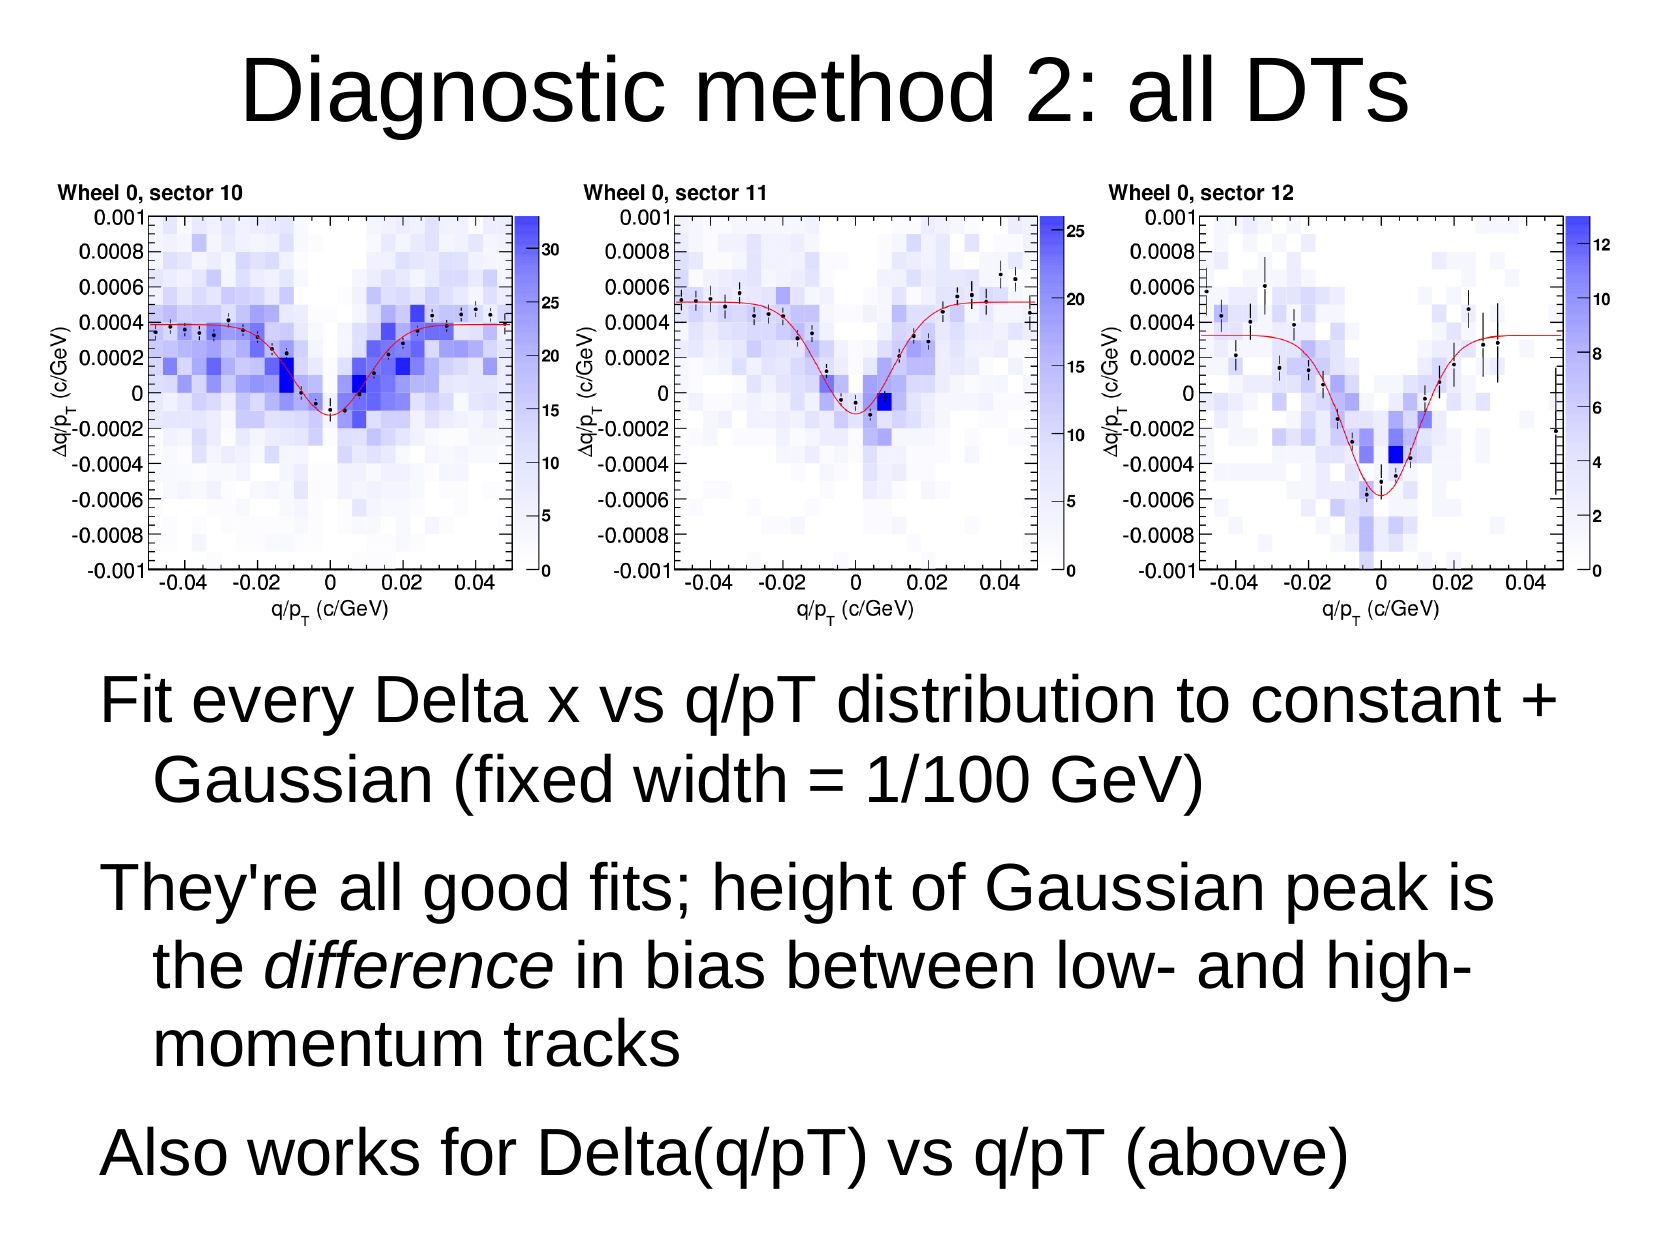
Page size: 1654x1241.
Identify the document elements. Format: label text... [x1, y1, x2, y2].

title Diagnostic method 2: all DTs [82, 0, 1571, 177]
list Fit every Delta x vs q/pT distribution to constant + Gaussian (fixed width = 1/100 GeV)‏ They're all good fits; height of Gaussian peak is the difference in bias between low- and high-momentum tracks Also works for Delta(q/pT) vs q/pT (above)‏ [82, 659, 1571, 1218]
picture [37, 177, 1625, 628]
